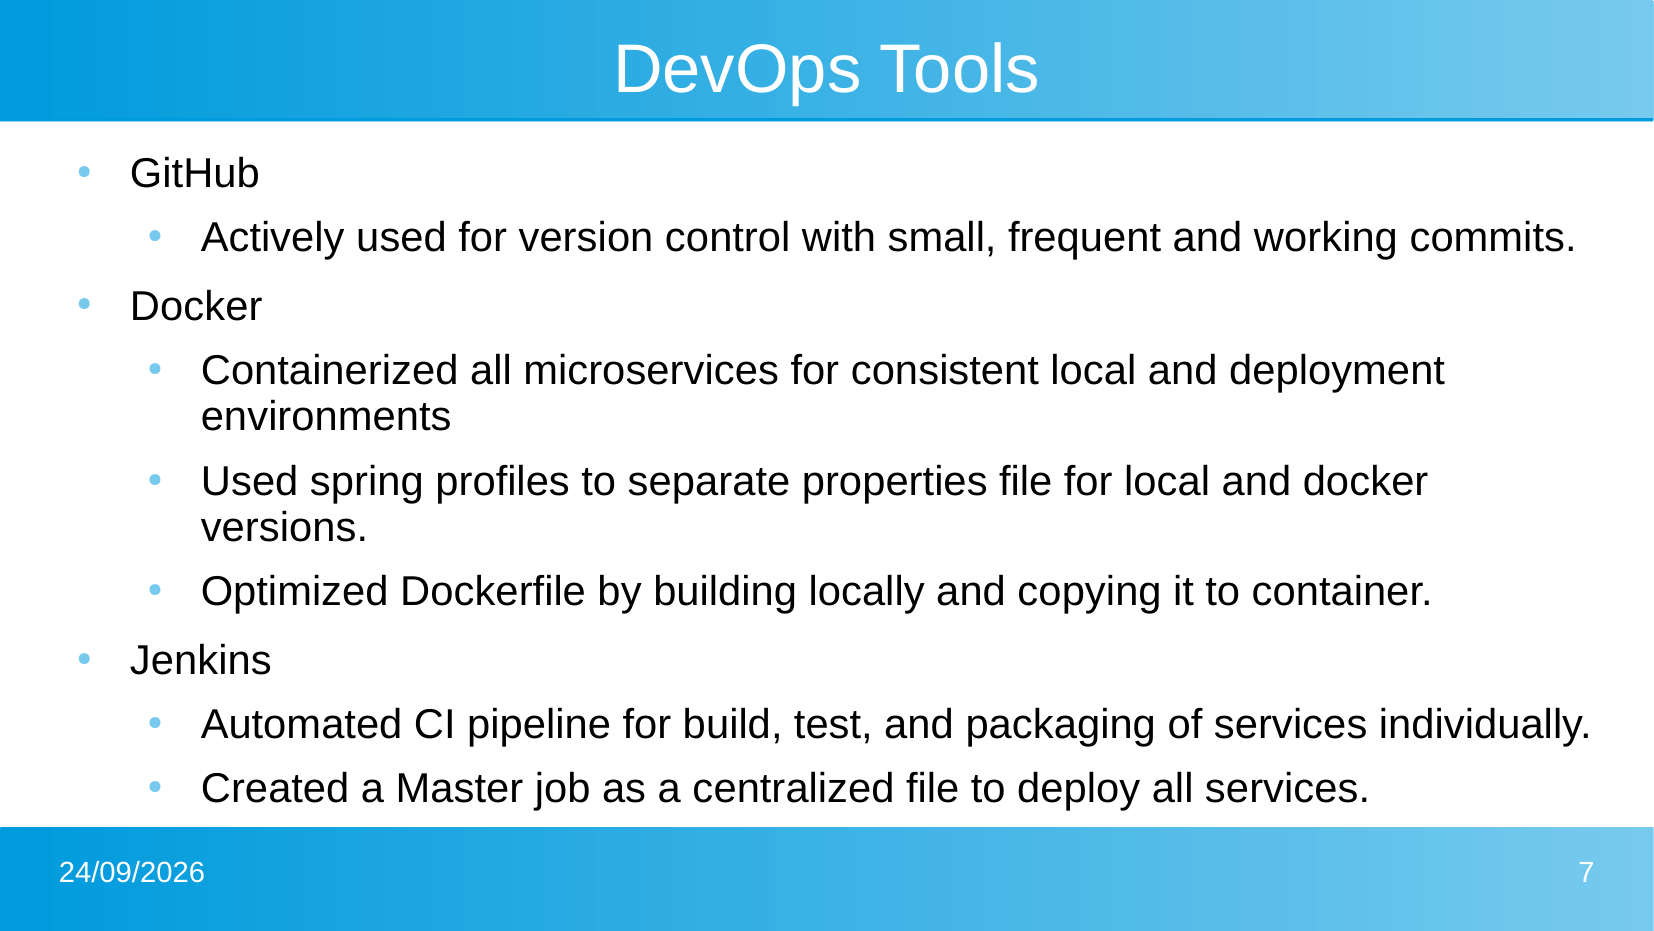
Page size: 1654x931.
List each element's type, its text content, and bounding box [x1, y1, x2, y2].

title DevOps Tools [59, 29, 1595, 108]
list GitHub Actively used for version control with small, frequent and working commits. Docker Containerized all microservices for consistent local and deployment environments Used spring profiles to separate properties file for local and docker versions. Optimized Dockerfile by building locally and copying it to container. Jenkins Automated CI pipeline for build, test, and packaging of services individually. Created a Master job as a centralized file to deploy all services. [59, 149, 1595, 741]
